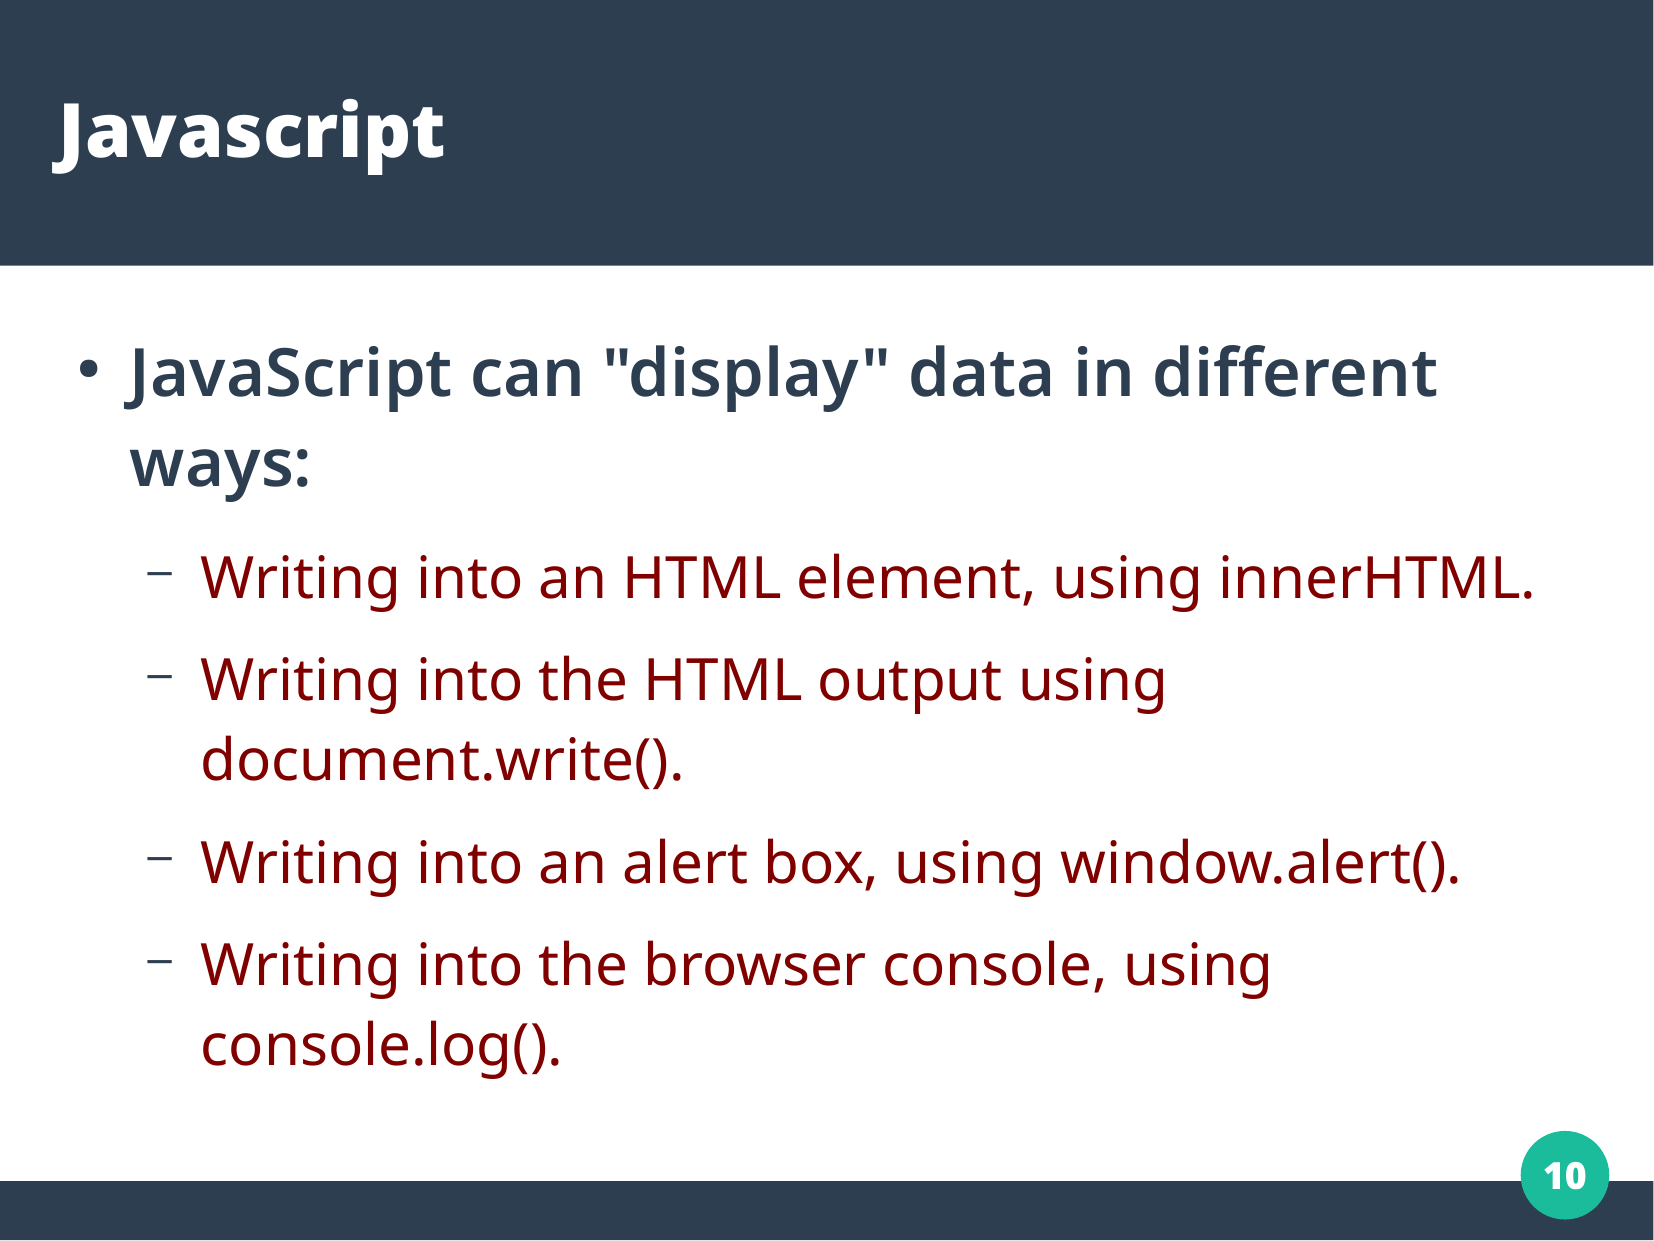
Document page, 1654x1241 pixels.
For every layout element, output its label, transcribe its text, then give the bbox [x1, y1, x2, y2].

list JavaScript can "display" data in different ways: Writing into an HTML element, using innerHTML. Writing into the HTML output using document.write(). Writing into an alert box, using window.alert(). Writing into the browser console, using console.log(). [59, 324, 1595, 1152]
title Javascript [59, 49, 1595, 207]
